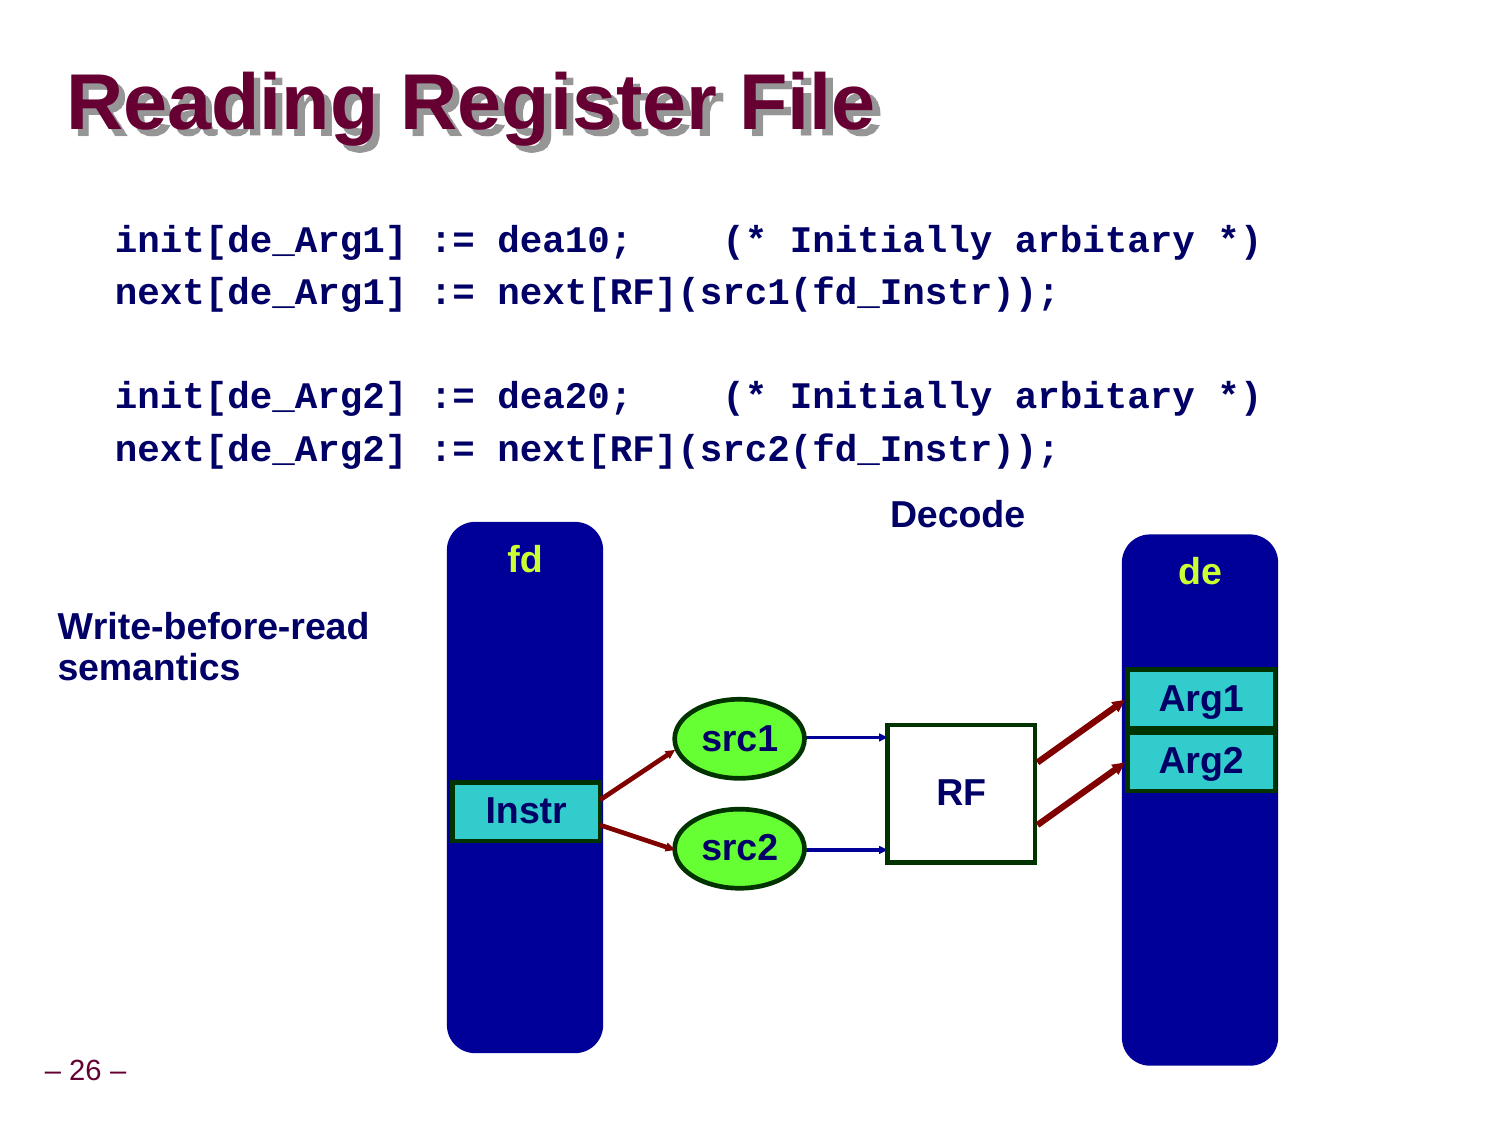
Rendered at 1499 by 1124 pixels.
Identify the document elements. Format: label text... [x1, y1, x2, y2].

text_box src1 [674, 699, 805, 779]
text_box src2 [674, 809, 805, 889]
text_box Decode [882, 487, 1033, 544]
text_box Write-before-read semantics [49, 599, 438, 697]
text_box Arg1 [1127, 669, 1276, 729]
text_box de [1125, 537, 1276, 1063]
title Reading Register File [66, 40, 1495, 169]
text_box Instr [452, 782, 601, 842]
text_box init[de_Arg1] := dea10; (* Initially arbitary *) next[de_Arg1] := next[RF](src1(fd_Instr)); init[de_Arg2] := dea20; (* Initially arbitary *) next[de_Arg2] := next[RF](src2(fd_Instr)); [62, 212, 1363, 477]
text_box Arg2 [1127, 732, 1276, 792]
text_box fd [450, 525, 601, 1051]
text_box RF [887, 725, 1036, 863]
